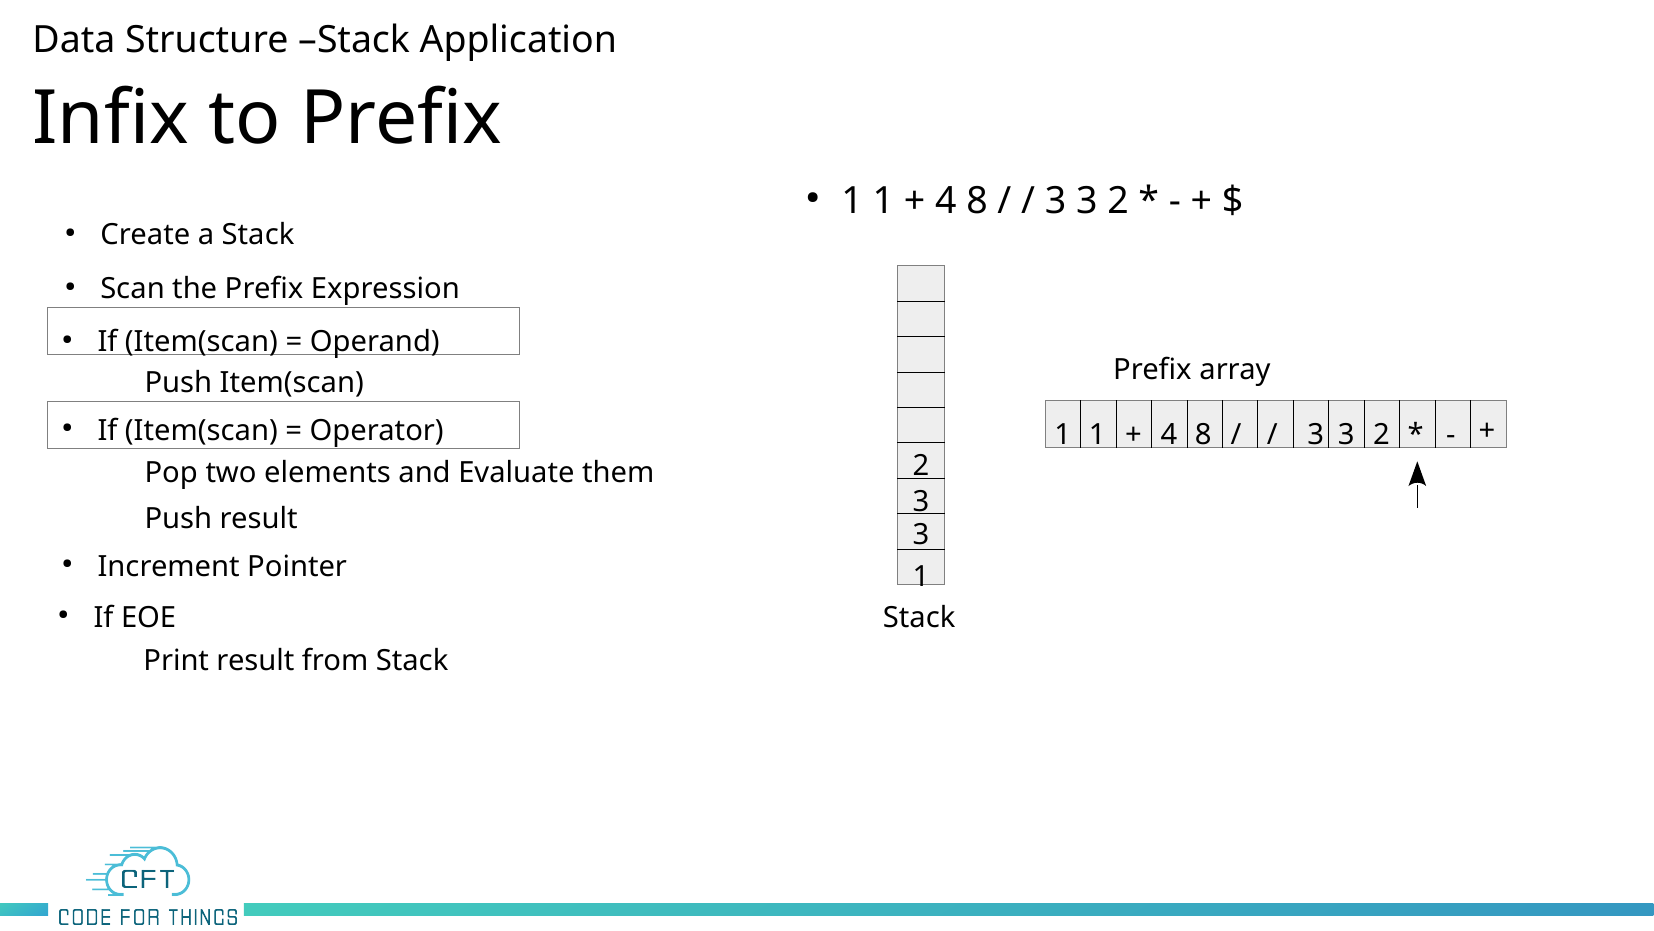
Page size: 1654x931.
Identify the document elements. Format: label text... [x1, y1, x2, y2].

text_box [897, 265, 945, 301]
text_box [1117, 400, 1151, 406]
title Data Structure –Stack Application Infix to Prefix [32, 12, 1536, 166]
text_box [897, 408, 945, 437]
text_box 1 1 + 4 8 / / 3 3 2 * - + $ [791, 165, 1377, 225]
text_box 4 [1145, 406, 1180, 456]
text_box 3 [897, 487, 946, 506]
text_box [1294, 400, 1328, 406]
text_box Push result [94, 490, 426, 550]
text_box 8 [1180, 406, 1229, 456]
text_box 3 [897, 506, 946, 556]
text_box If EOE [43, 588, 375, 638]
text_box * [1407, 406, 1431, 456]
text_box 2 [897, 437, 946, 487]
text_box 1 [1039, 406, 1074, 456]
text_box 2 [1372, 406, 1407, 456]
text_box [1081, 400, 1116, 406]
text_box If (Item(scan) = Operator) [47, 401, 496, 461]
text_box 3 [1341, 406, 1372, 456]
text_box 3 [1292, 406, 1341, 456]
text_box Prefix array [1098, 341, 1312, 391]
text_box - [1431, 406, 1472, 456]
text_box [1258, 400, 1293, 406]
text_box [1436, 400, 1470, 406]
text_box Push Item(scan) [94, 373, 426, 401]
text_box [1188, 400, 1222, 406]
text_box + [1123, 406, 1145, 456]
picture [59, 846, 237, 925]
text_box Scan the Prefix Expression [50, 259, 537, 319]
text_box 1 [897, 556, 946, 597]
text_box Stack [868, 588, 979, 638]
text_box [1152, 400, 1187, 406]
text_box Increment Pointer [47, 537, 621, 597]
text_box [897, 302, 945, 336]
text_box Pop two elements and Evaluate them [94, 443, 709, 502]
text_box [47, 307, 520, 355]
text_box If (Item(scan) = Operand) [47, 312, 491, 373]
text_box + [1463, 402, 1518, 452]
text_box 1 [1074, 406, 1123, 456]
text_box [1045, 400, 1080, 406]
text_box [1365, 400, 1399, 406]
text_box / [1252, 406, 1292, 456]
text_box / [1229, 406, 1252, 456]
text_box [897, 373, 945, 407]
text_box Print result from Stack [93, 631, 615, 691]
text_box [1223, 400, 1257, 406]
text_box [1400, 400, 1435, 406]
text_box [496, 401, 520, 449]
text_box [897, 337, 945, 372]
text_box [1329, 400, 1364, 406]
text_box Create a Stack [50, 206, 355, 266]
